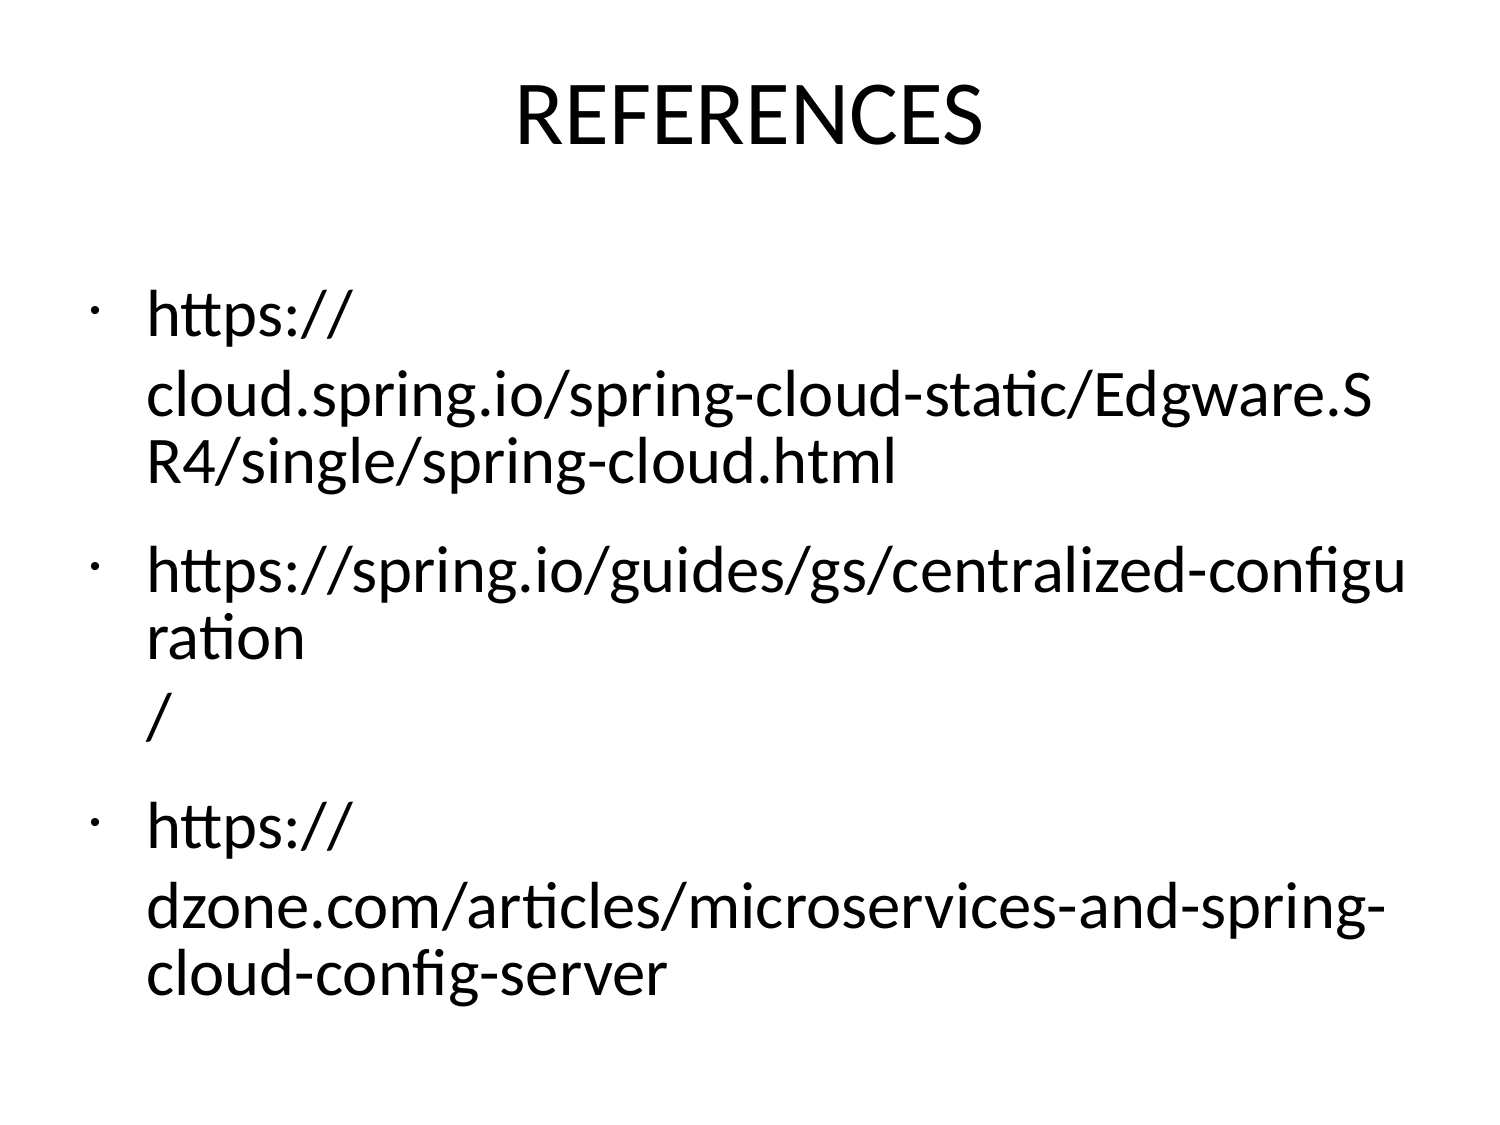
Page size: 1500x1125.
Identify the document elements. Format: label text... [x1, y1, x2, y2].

list https://cloud.spring.io/spring-cloud-static/Edgware.SR4/single/spring-cloud.html https://spring.io/guides/gs/centralized-configuration/ https://dzone.com/articles/microservices-and-spring-cloud-config-server [75, 262, 1425, 1005]
title REFERENCES [75, 45, 1425, 233]
